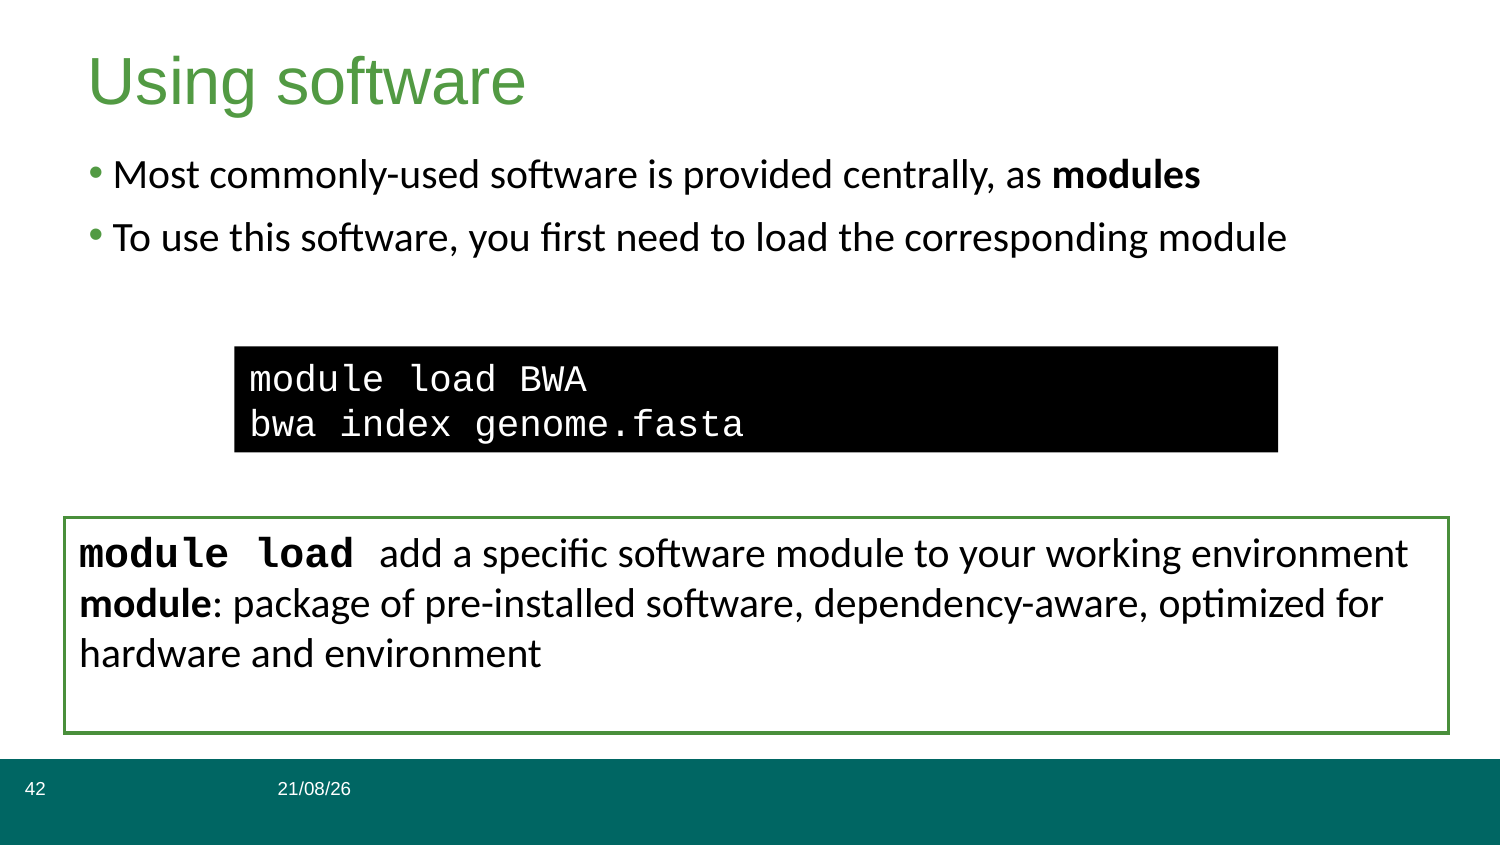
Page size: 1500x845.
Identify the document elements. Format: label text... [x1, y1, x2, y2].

text_box module load BWA bwa index genome.fasta [234, 346, 1279, 453]
text_box 19/03/19 [277, 776, 553, 799]
text_box module load add a specific software module to your working environment module: package of pre-installed software, dependency-aware, optimized for hardware and environment [64, 517, 1449, 734]
list Most commonly-used software is provided centrally, as modules To use this software, you first need to load the corresponding module [88, 147, 1427, 360]
title Using software [87, 37, 1426, 132]
text_box <number> [24, 776, 76, 799]
